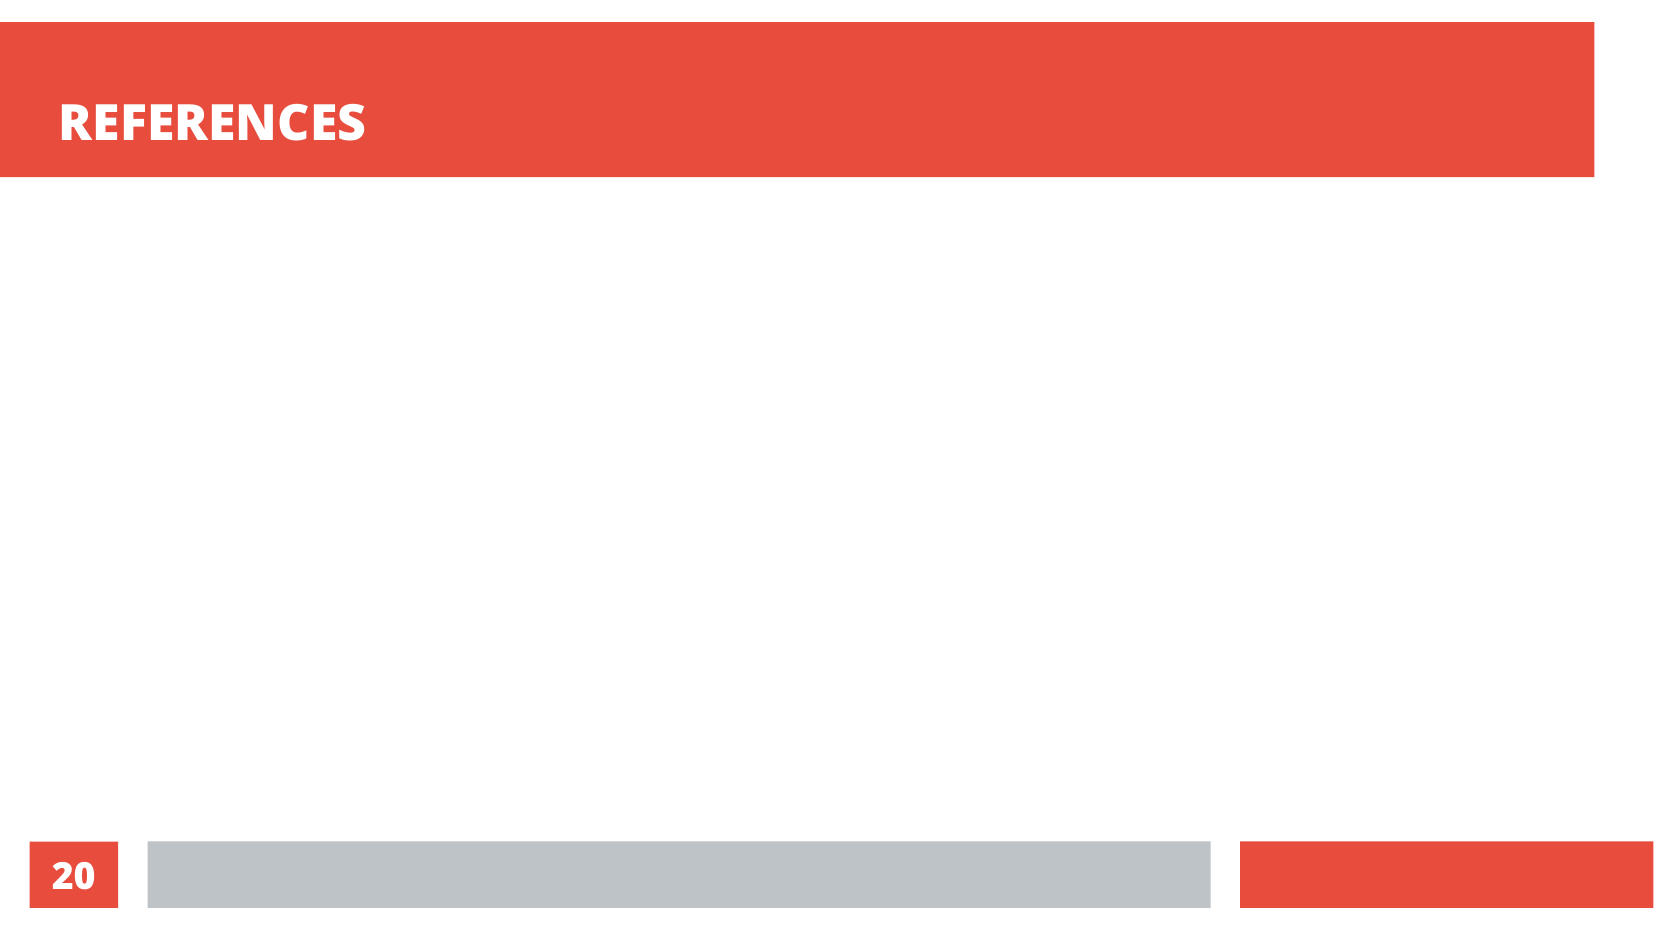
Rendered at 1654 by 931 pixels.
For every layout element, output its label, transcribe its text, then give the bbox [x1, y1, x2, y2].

title REFERENCES [59, 44, 1595, 156]
